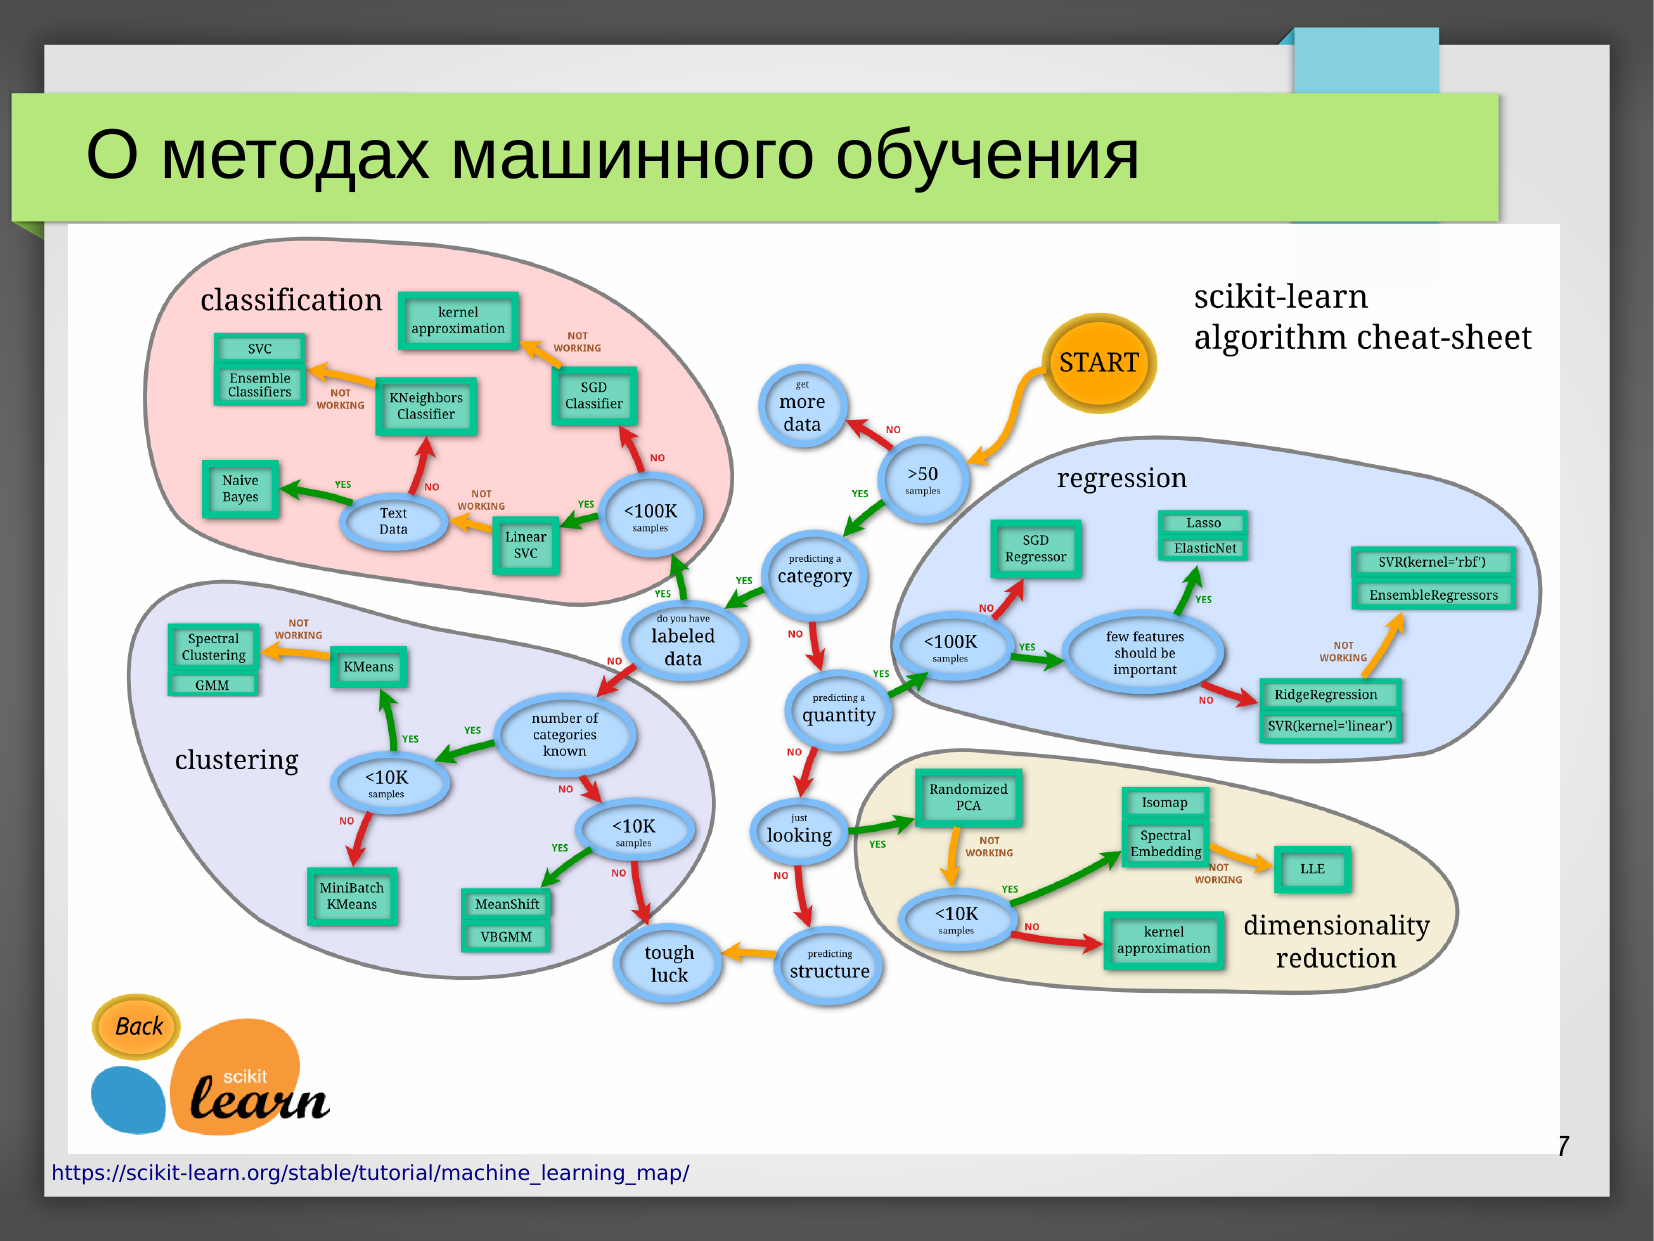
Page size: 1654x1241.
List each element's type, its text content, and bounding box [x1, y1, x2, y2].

text_box О методах машинного обучения [71, 106, 1347, 201]
picture [0, 0, 1654, 1241]
text_box https://scikit-learn.org/stable/tutorial/machine_learning_map/ [36, 1129, 1217, 1193]
